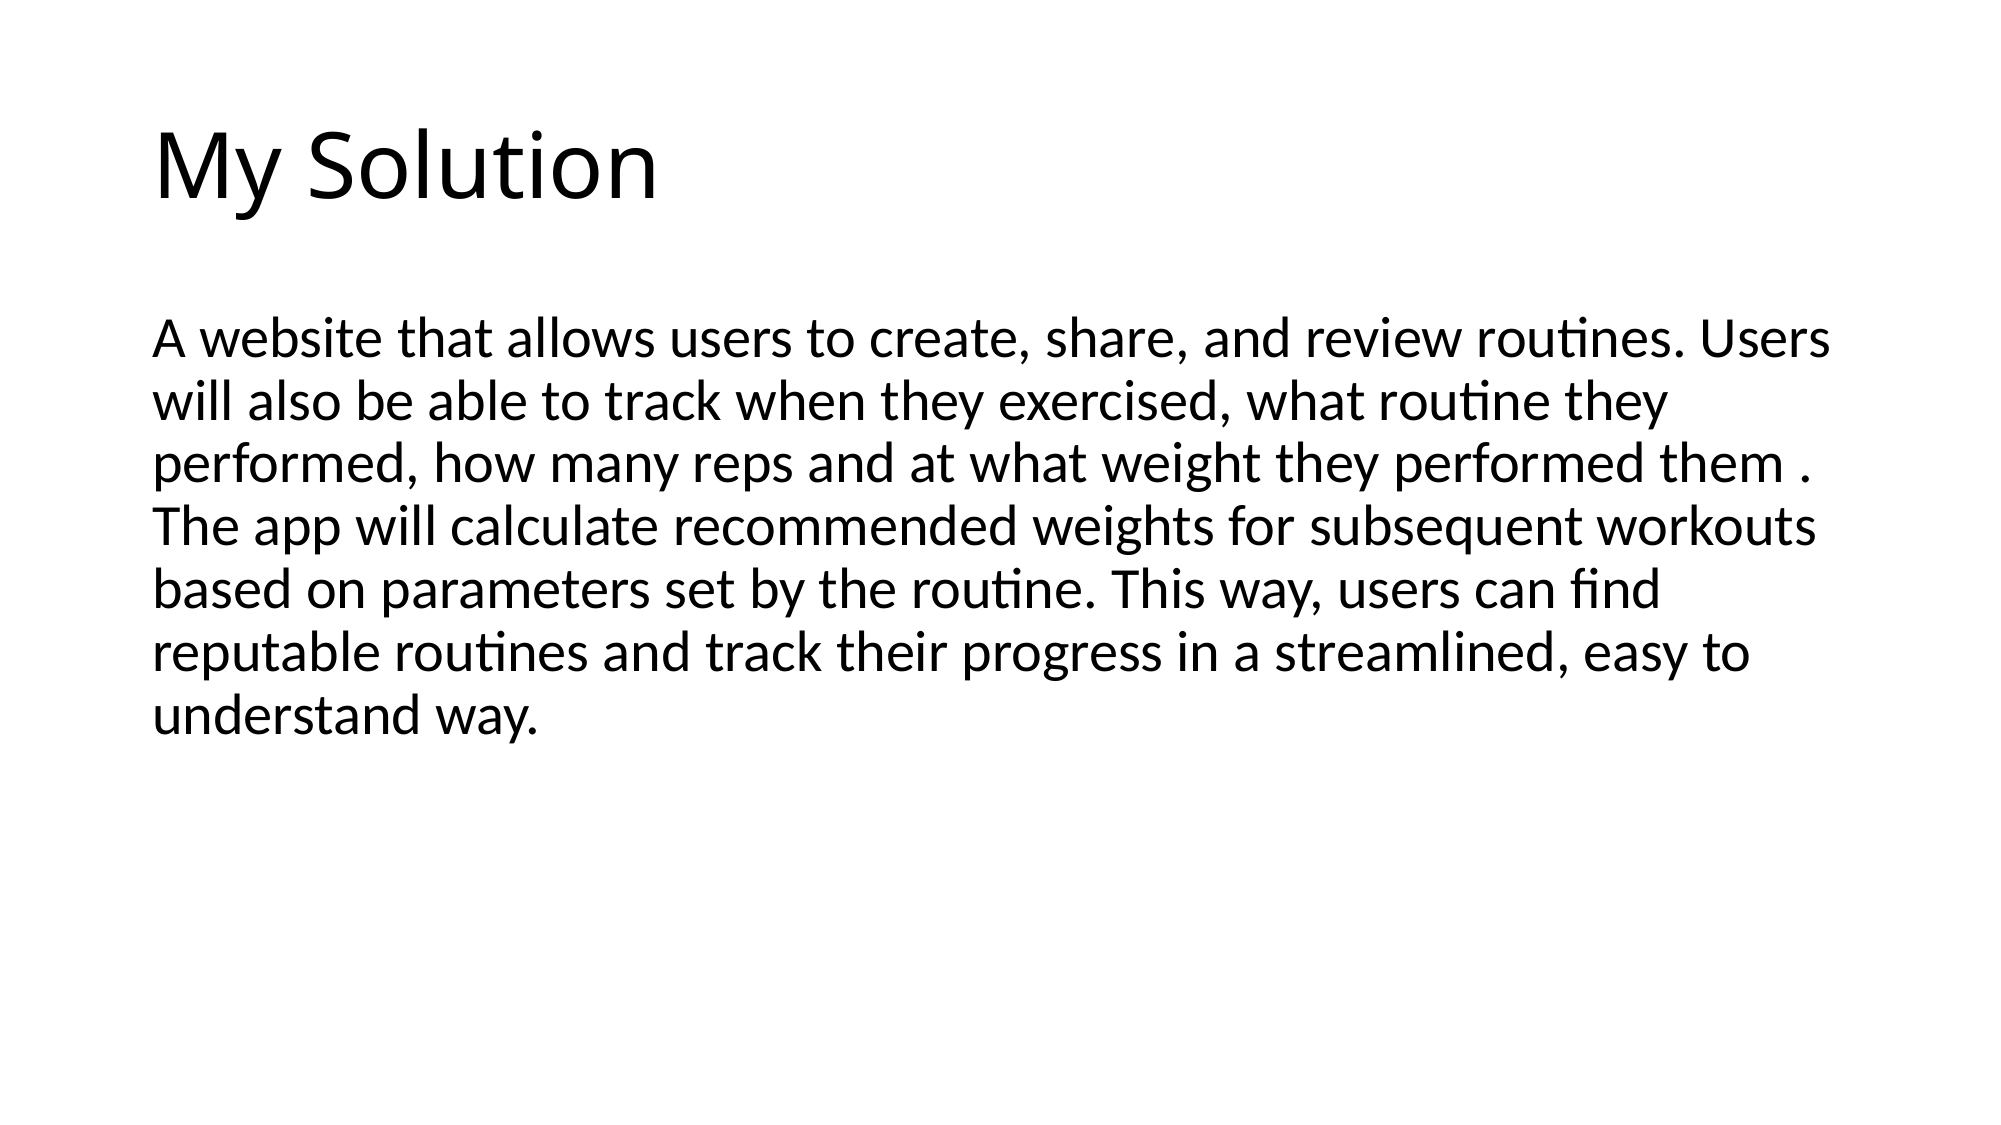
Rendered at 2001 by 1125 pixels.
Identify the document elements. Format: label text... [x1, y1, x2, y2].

list A website that allows users to create, share, and review routines. Users will also be able to track when they exercised, what routine they performed, how many reps and at what weight they performed them . The app will calculate recommended weights for subsequent workouts based on parameters set by the routine. This way, users can find reputable routines and track their progress in a streamlined, easy to understand way. [137, 299, 1863, 1014]
title My Solution [137, 59, 1863, 278]
